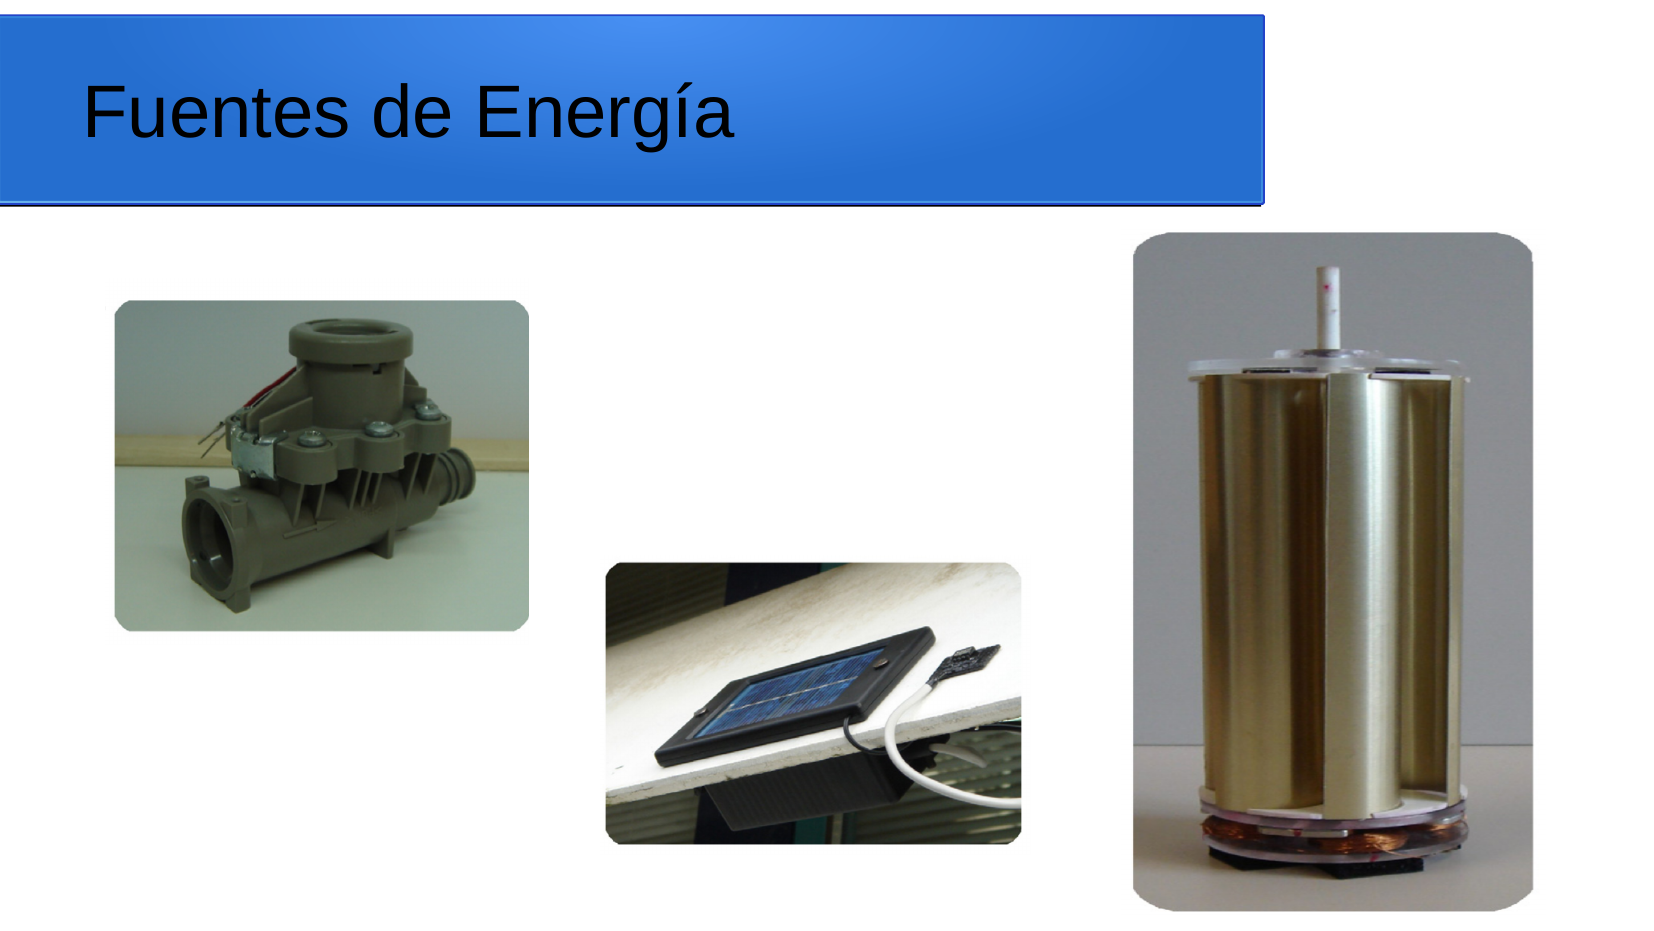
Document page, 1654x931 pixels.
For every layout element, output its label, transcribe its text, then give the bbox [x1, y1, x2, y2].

picture [105, 278, 529, 646]
picture [1121, 224, 1546, 916]
picture [600, 555, 1031, 856]
title Fuentes de Energía [82, 35, 1235, 189]
